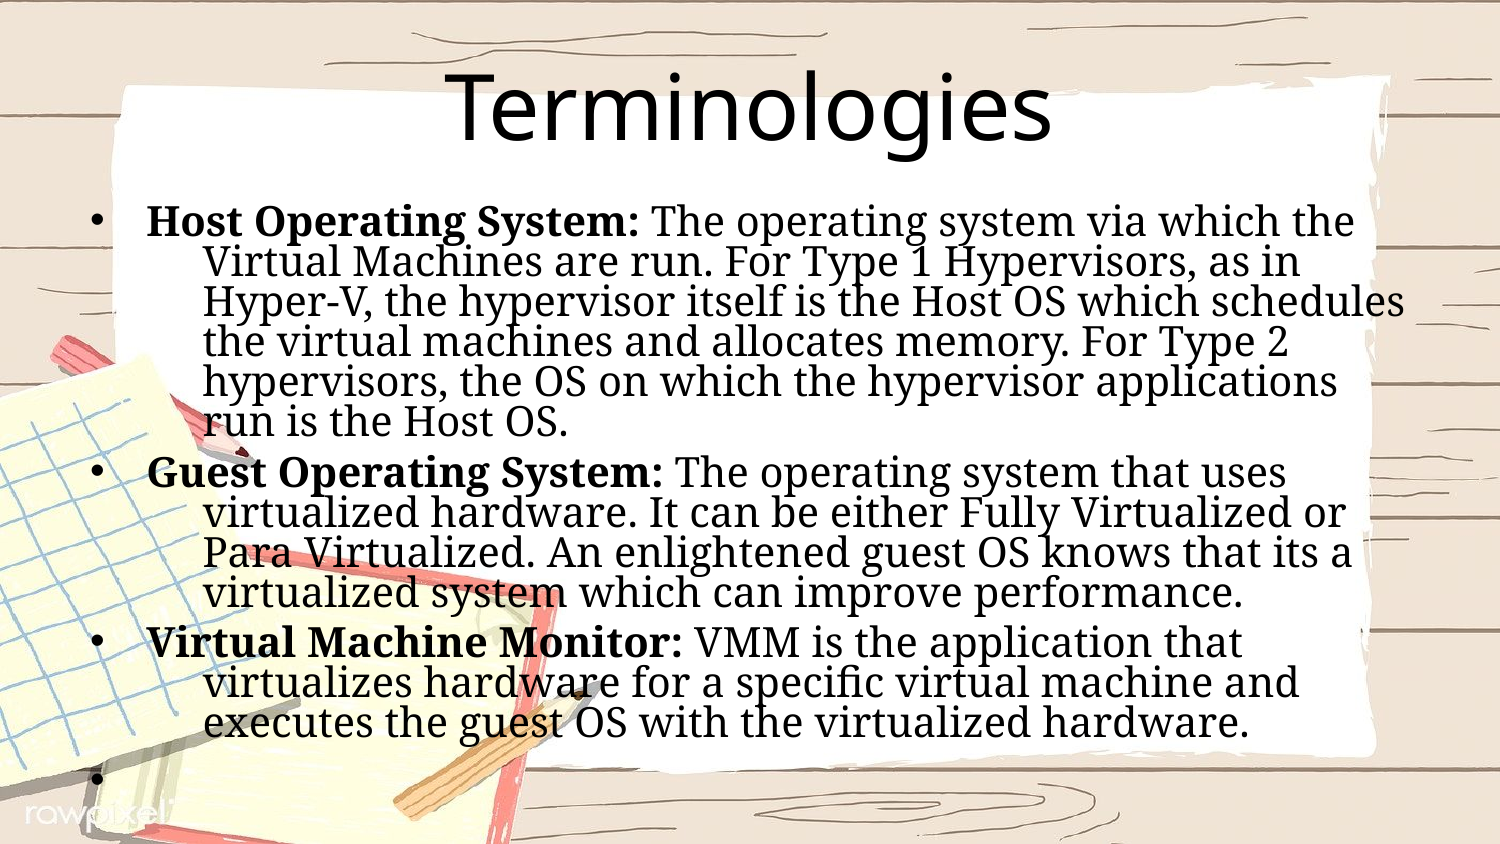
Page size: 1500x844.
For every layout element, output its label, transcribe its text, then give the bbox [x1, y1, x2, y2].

title Terminologies [75, 33, 1426, 175]
list Host Operating System: The operating system via which the Virtual Machines are run. For Type 1 Hypervisors, as in Hyper-V, the hypervisor itself is the Host OS which schedules the virtual machines and allocates memory. For Type 2 hypervisors, the OS on which the hypervisor applications run is the Host OS. Guest Operating System: The operating system that uses virtualized hardware. It can be either Fully Virtualized or Para Virtualized. An enlightened guest OS knows that its a virtualized system which can improve performance. Virtual Machine Monitor: VMM is the application that virtualizes hardware for a specific virtual machine and executes the guest OS with the virtualized hardware. [75, 196, 1426, 754]
